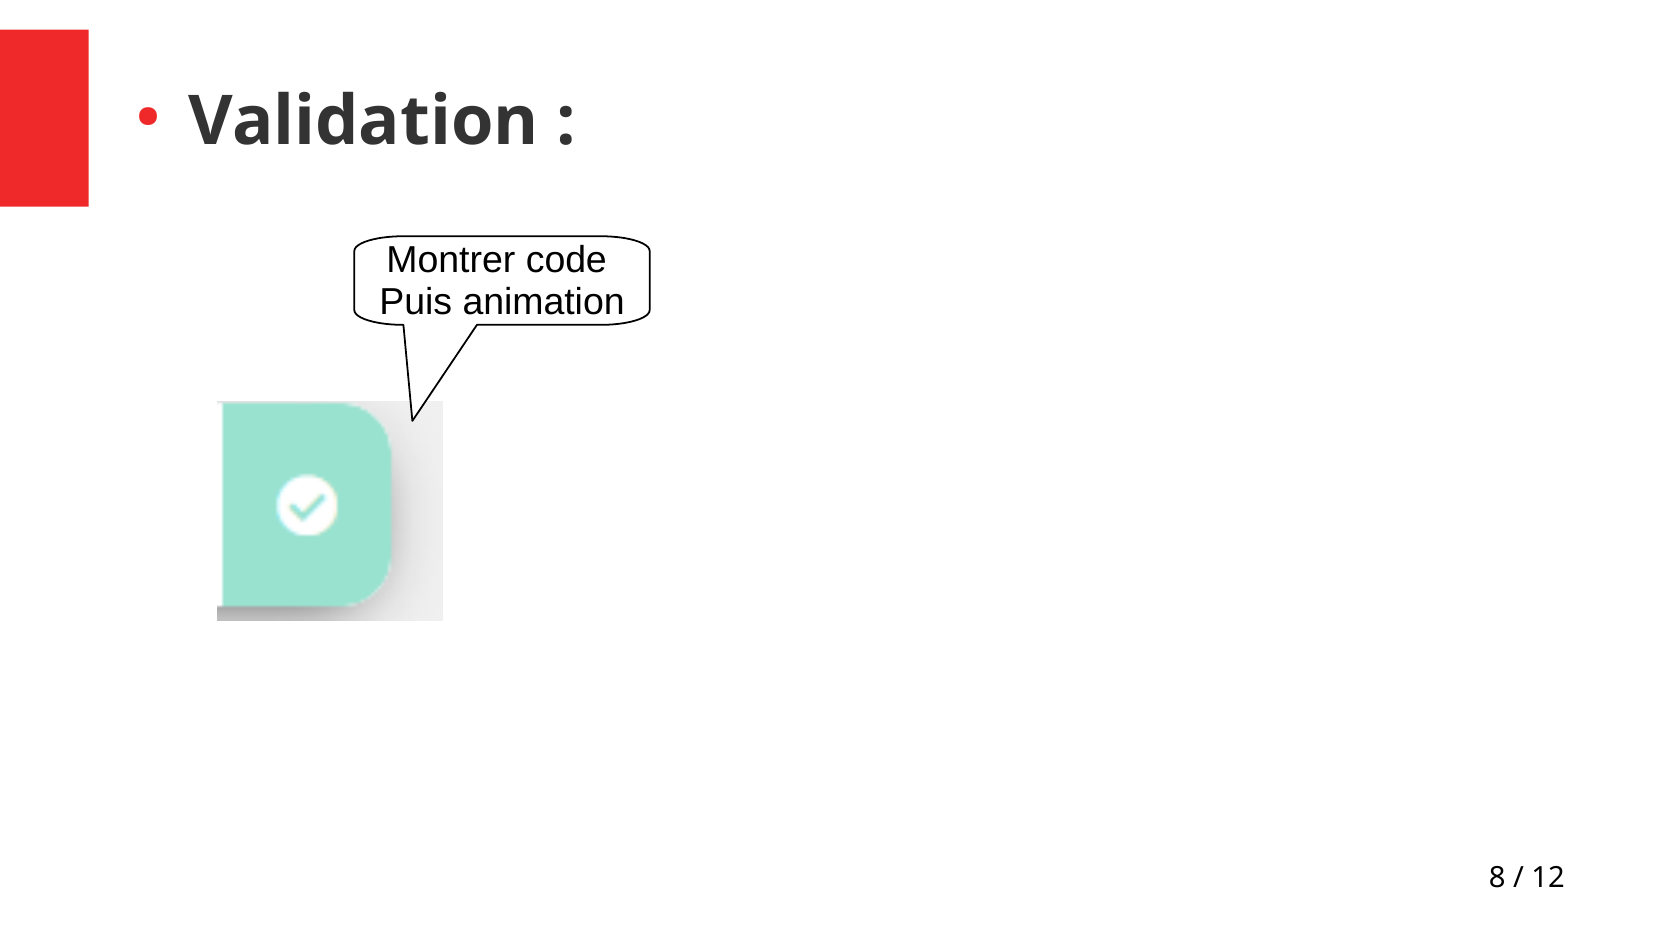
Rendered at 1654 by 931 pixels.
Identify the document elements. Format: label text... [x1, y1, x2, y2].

picture [217, 401, 443, 621]
text_box Montrer code Puis animation [354, 236, 650, 421]
title Validation : [118, 29, 1595, 207]
